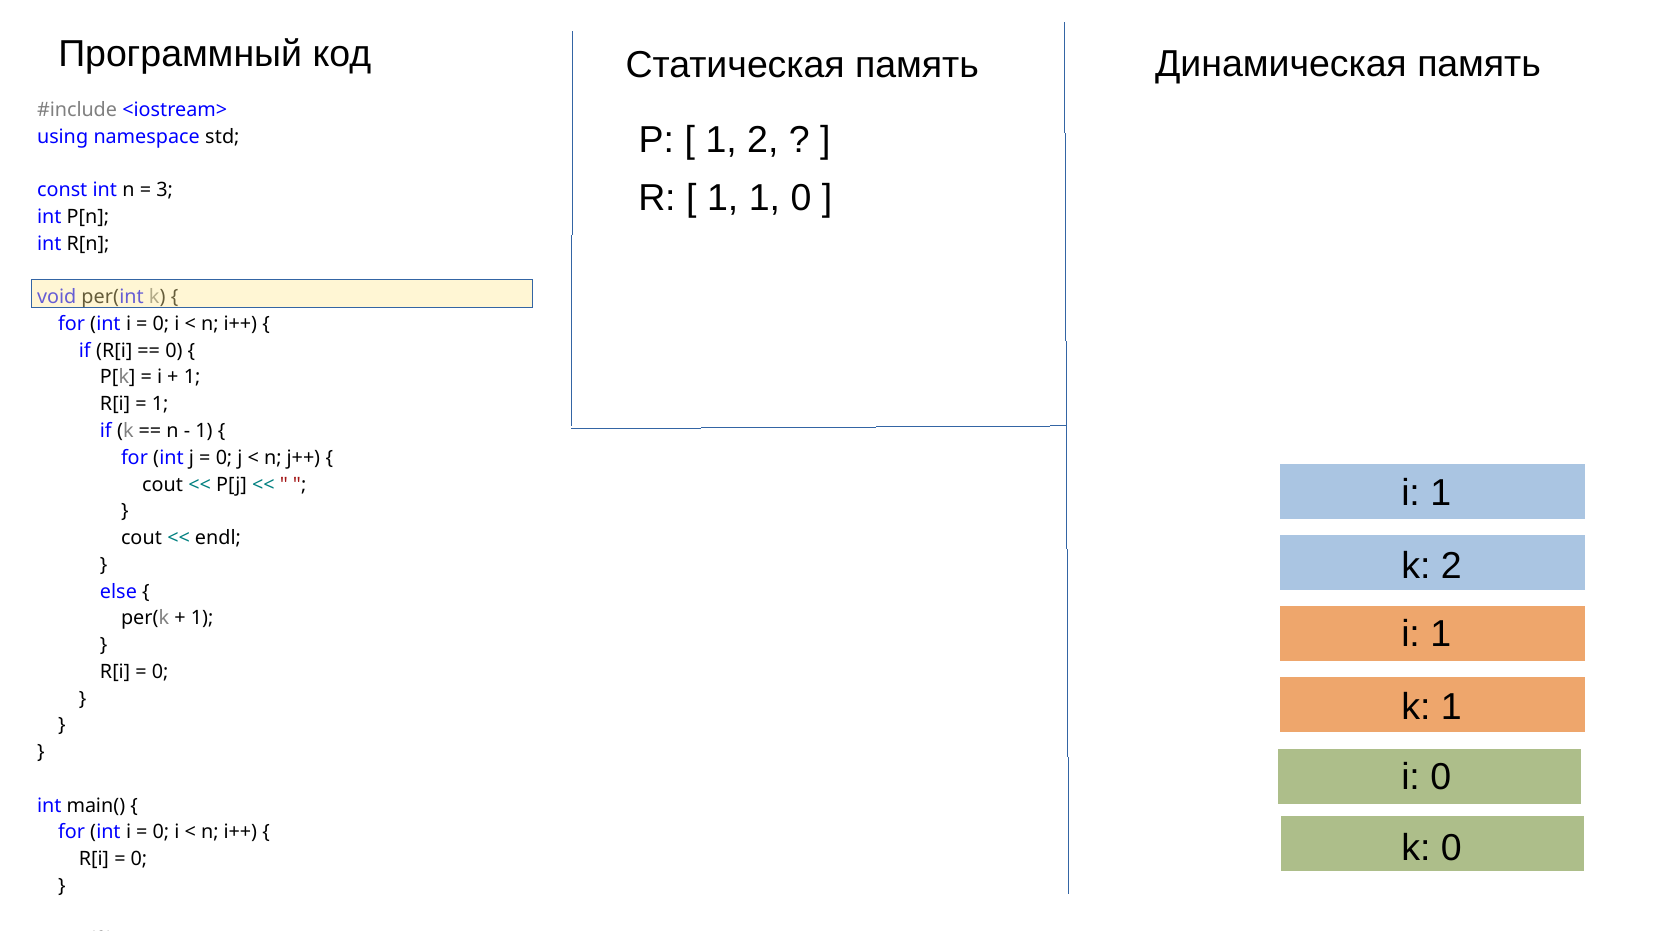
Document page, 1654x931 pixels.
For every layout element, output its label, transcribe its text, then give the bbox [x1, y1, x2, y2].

text_box [1277, 462, 1587, 522]
text_box k: 1 [1386, 678, 1477, 736]
text_box [1277, 674, 1587, 734]
text_box k: 2 [1386, 536, 1477, 594]
text_box [1276, 746, 1584, 806]
text_box [1277, 604, 1587, 664]
text_box i: 1 [1386, 605, 1467, 662]
text_box P: [ 1, 2, ? ] [623, 111, 846, 168]
text_box #include <iostream> using namespace std; const int n = 3; int P[n]; int R[n]; void per(int k) { for (int i = 0; i < n; i++) { if (R[i] == 0) { P[k] = i + 1; R[i] = 1; if (k == n - 1) { for (int j = 0; j < n; j++) { cout << P[j] << " "; } cout << endl; } else { per(k + 1); } R[i] = 0; } } } int main() { for (int i = 0; i < n; i++) { R[i] = 0; } per(0); return 0; } [22, 88, 570, 907]
text_box i: 0 [1386, 748, 1483, 806]
text_box Статическая память [610, 35, 995, 93]
text_box R: [ 1, 1, 0 ] [623, 169, 848, 227]
text_box i: 1 [1386, 464, 1467, 522]
text_box [1277, 533, 1587, 593]
text_box Программный код [43, 25, 387, 83]
text_box k: 0 [1386, 819, 1483, 876]
text_box Динамическая память [1140, 34, 1557, 92]
text_box [1279, 814, 1587, 874]
text_box [31, 279, 533, 308]
